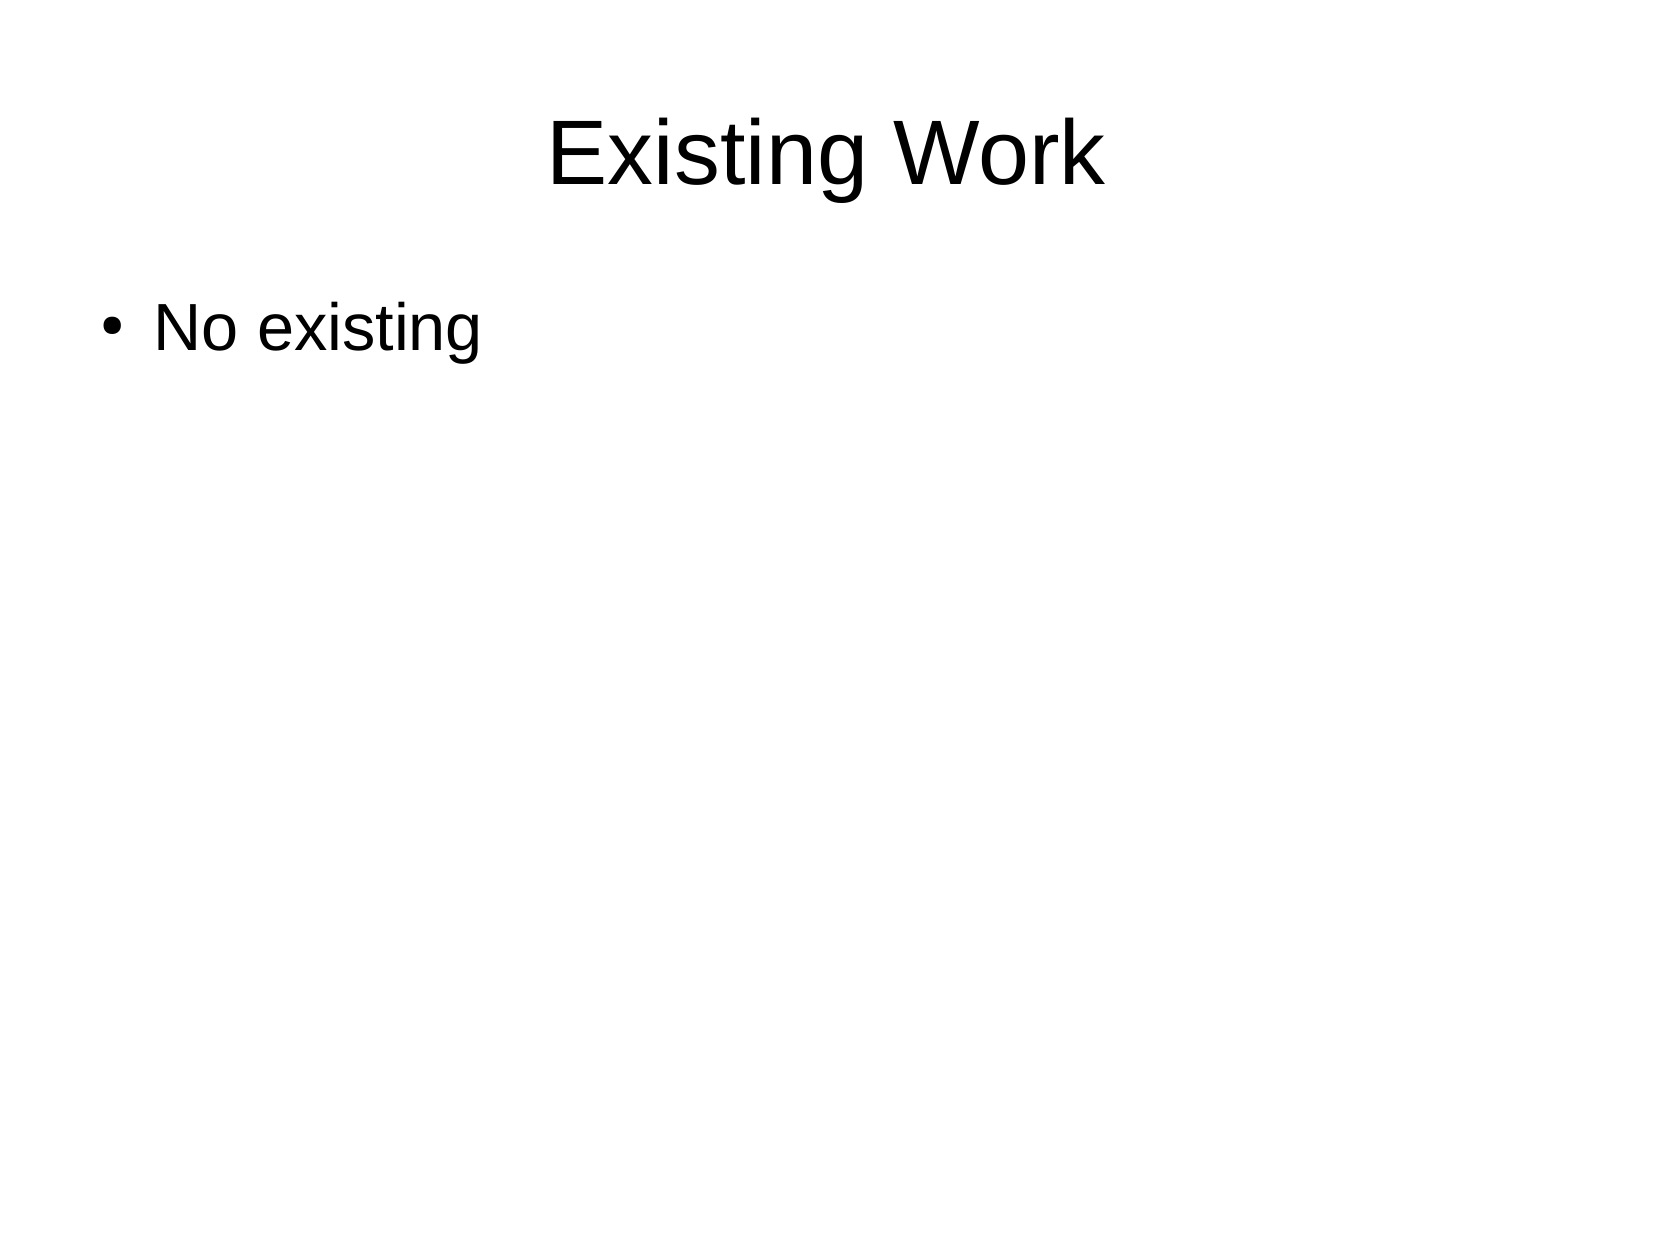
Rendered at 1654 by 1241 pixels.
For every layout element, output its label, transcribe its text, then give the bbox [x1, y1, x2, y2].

list No existing [82, 290, 1571, 1010]
title Existing Work [82, 49, 1571, 257]
